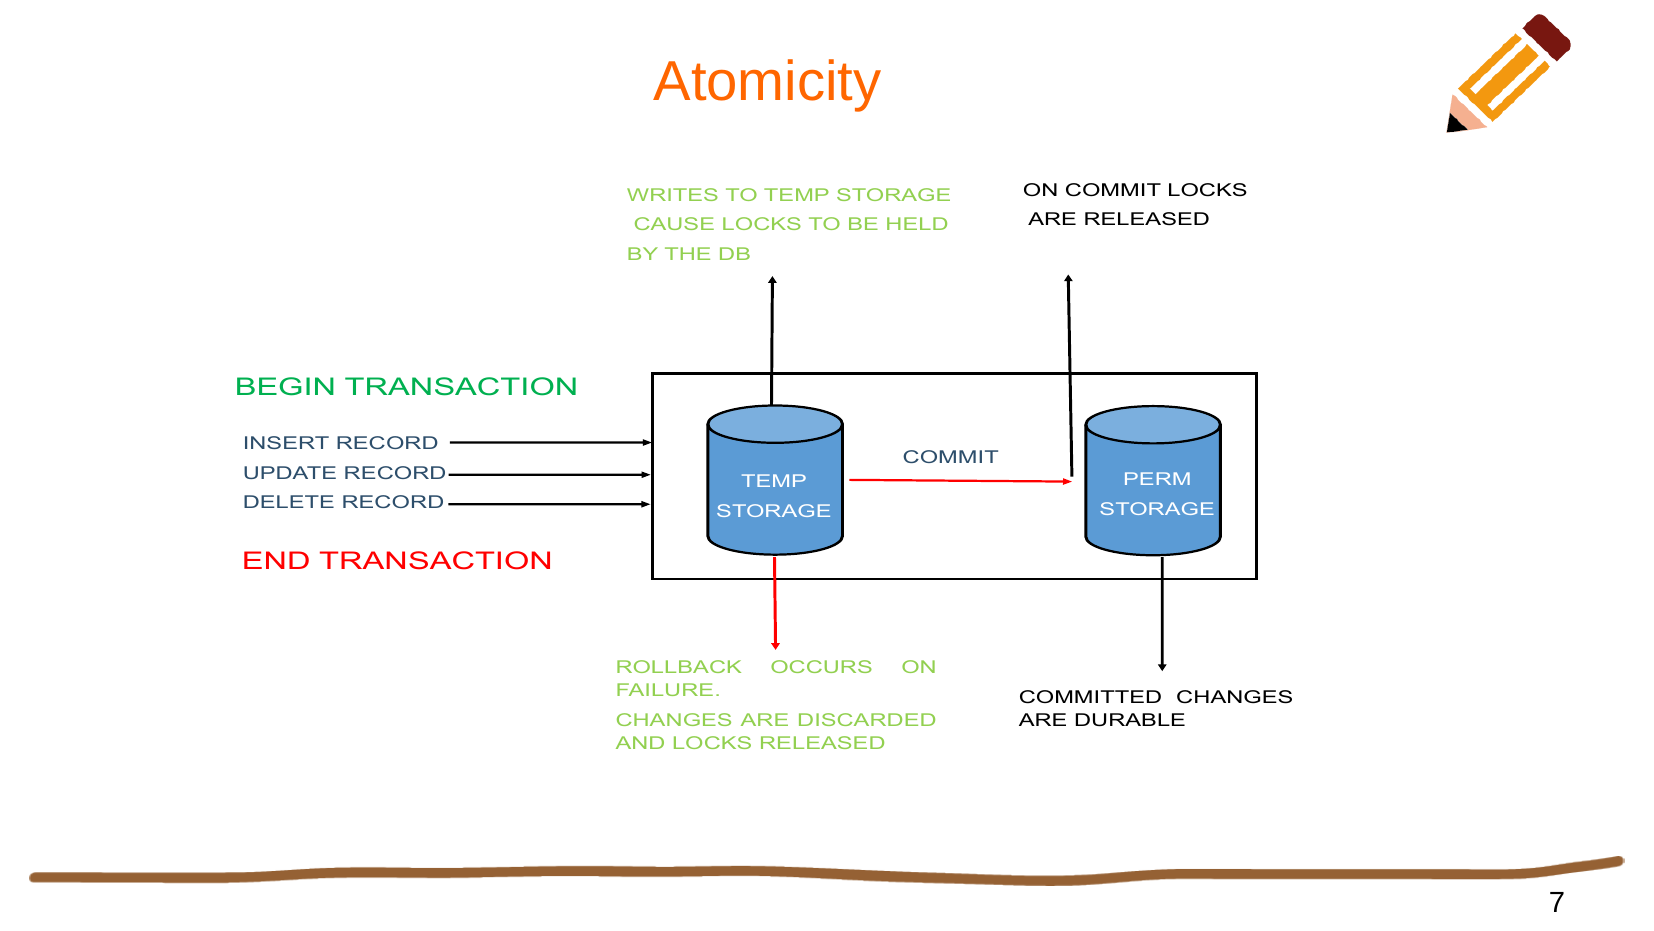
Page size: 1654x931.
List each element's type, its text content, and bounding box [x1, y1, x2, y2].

picture [29, 856, 1625, 886]
title Atomicity [88, 29, 1447, 133]
picture [1446, 14, 1571, 133]
picture [177, 132, 1352, 813]
